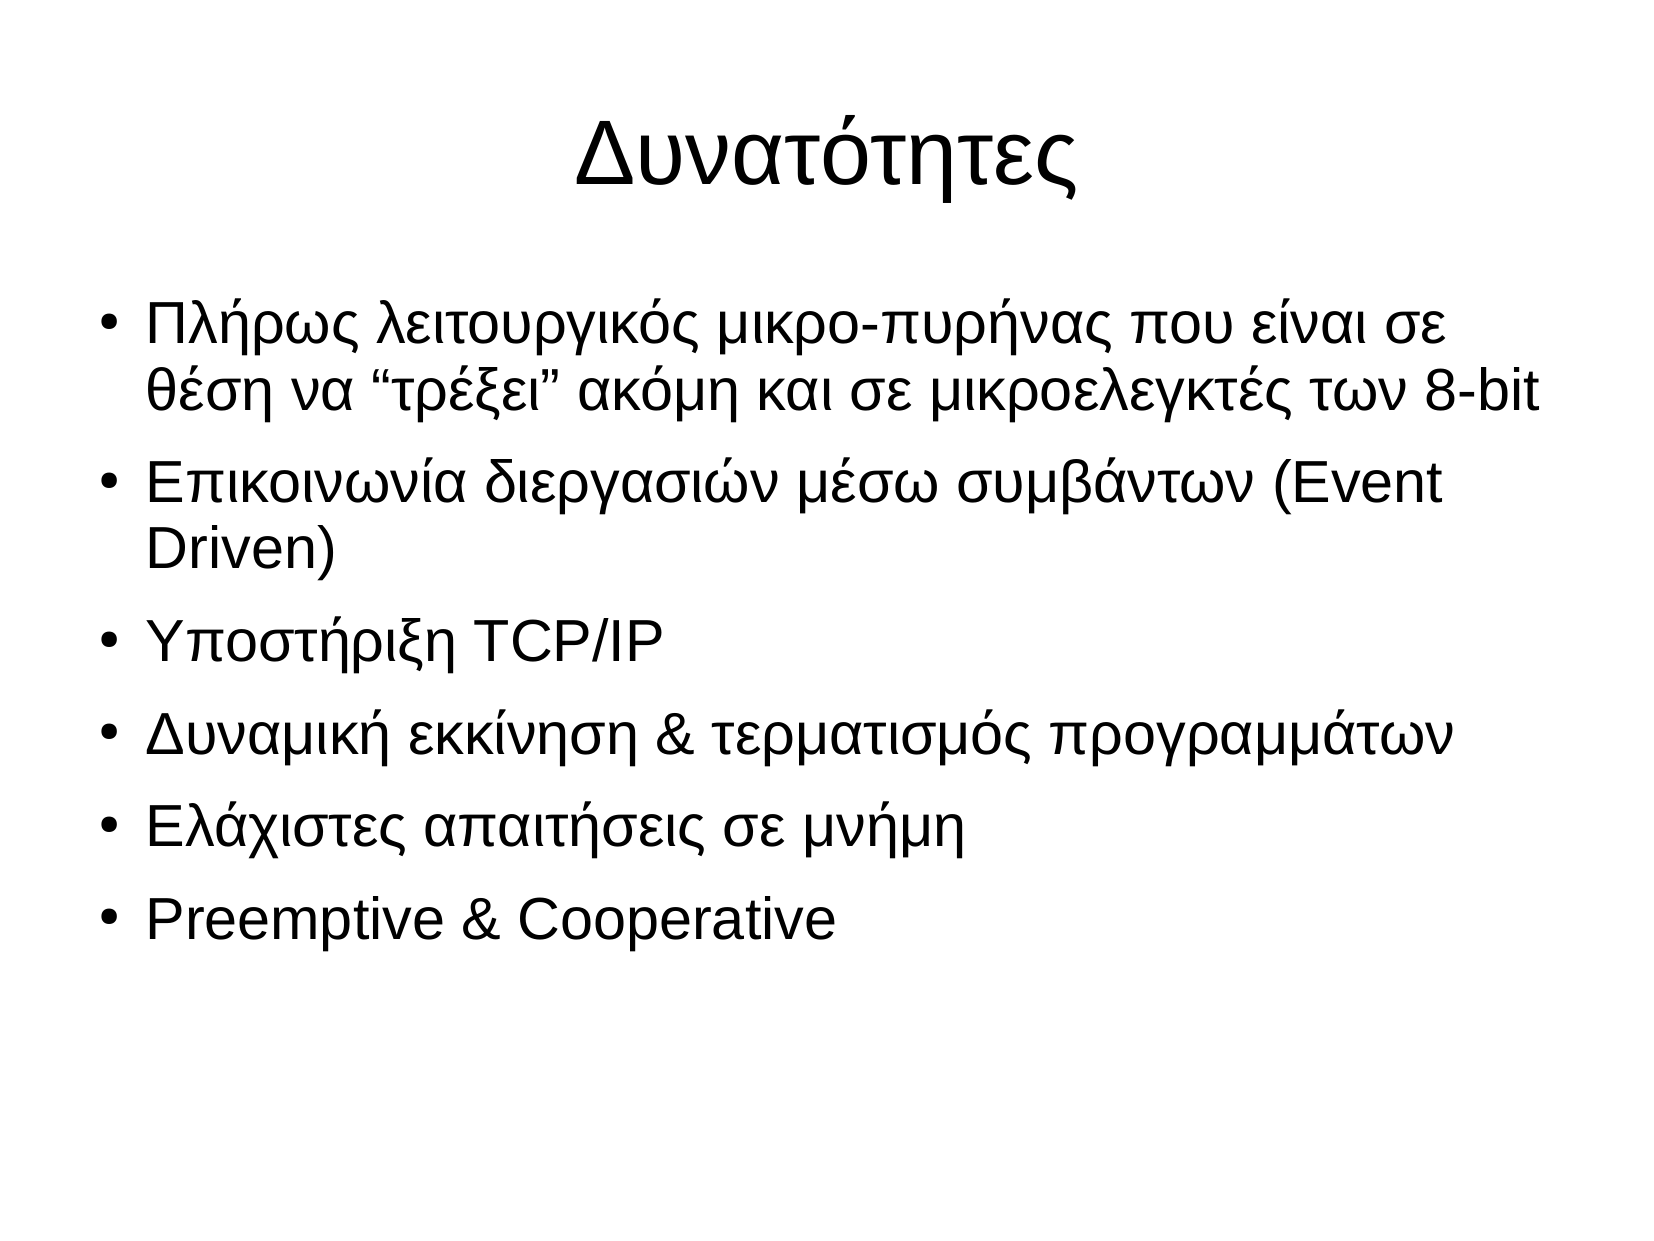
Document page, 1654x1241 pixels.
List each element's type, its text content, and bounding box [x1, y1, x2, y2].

title Δυνατότητες [82, 49, 1571, 257]
list Πλήρως λειτουργικός μικρο-πυρήνας που είναι σε θέση να “τρέξει” ακόμη και σε μικροελεγκτές των 8-bit Επικοινωνία διεργασιών μέσω συμβάντων (Event Driven) Υποστήριξη TCP/IP Δυναμική εκκίνηση & τερματισμός προγραμμάτων Ελάχιστες απαιτήσεις σε μνήμη Preemptive & Cooperative [82, 290, 1571, 1010]
